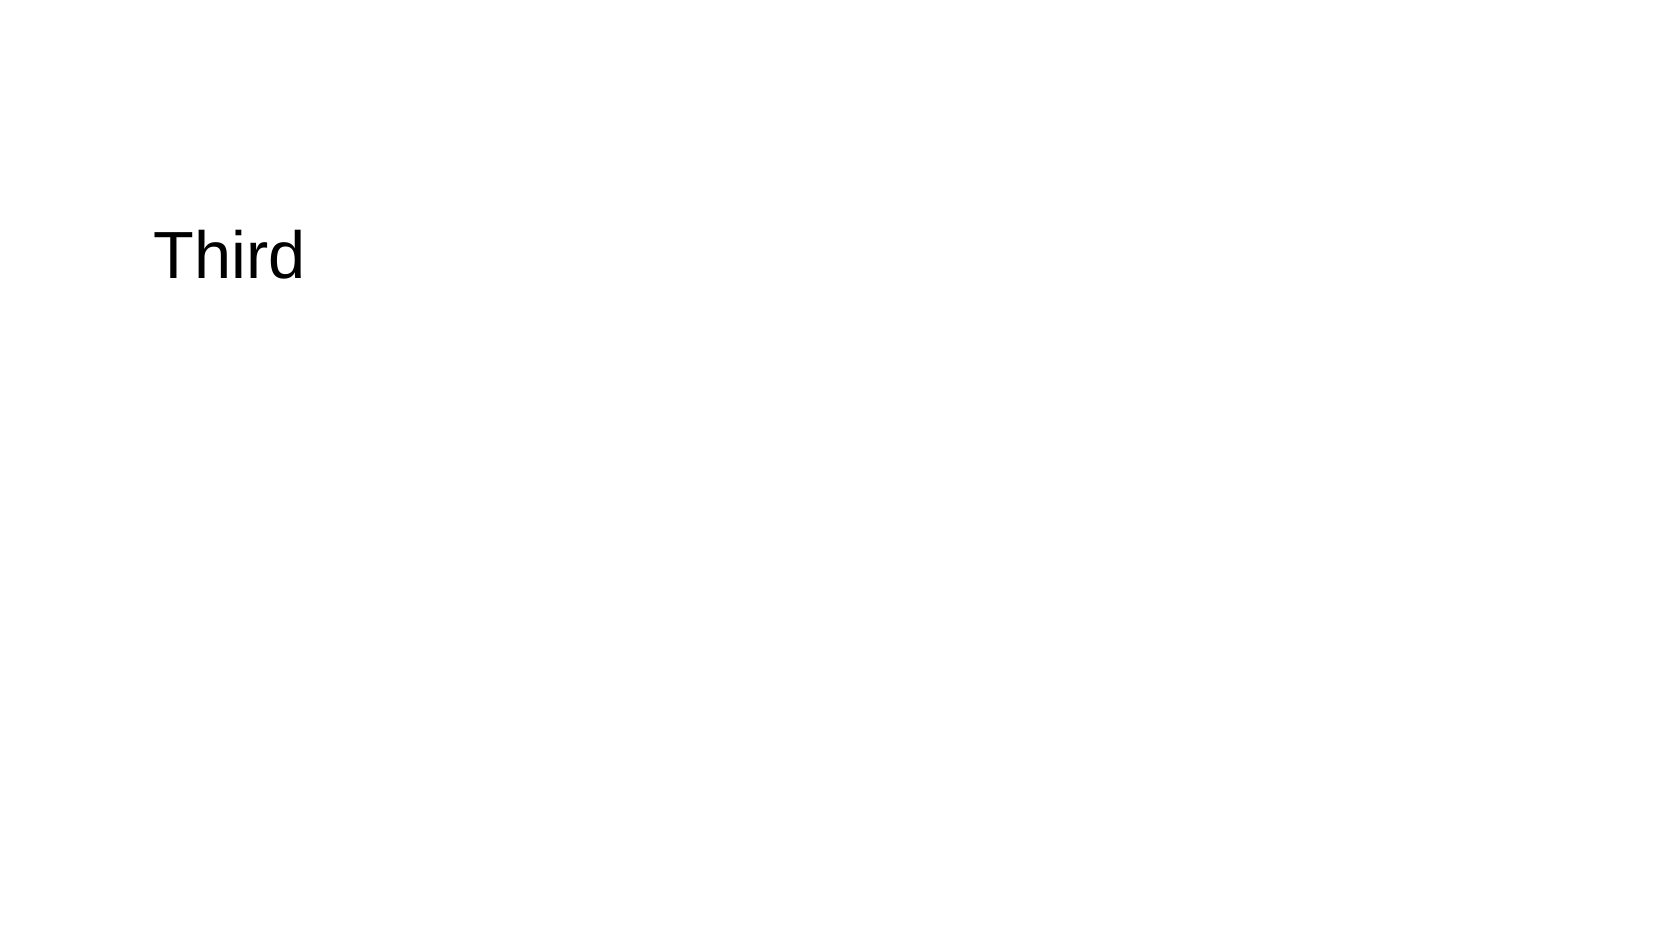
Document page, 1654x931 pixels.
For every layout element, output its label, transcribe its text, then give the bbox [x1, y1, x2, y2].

list Third [82, 217, 1571, 758]
